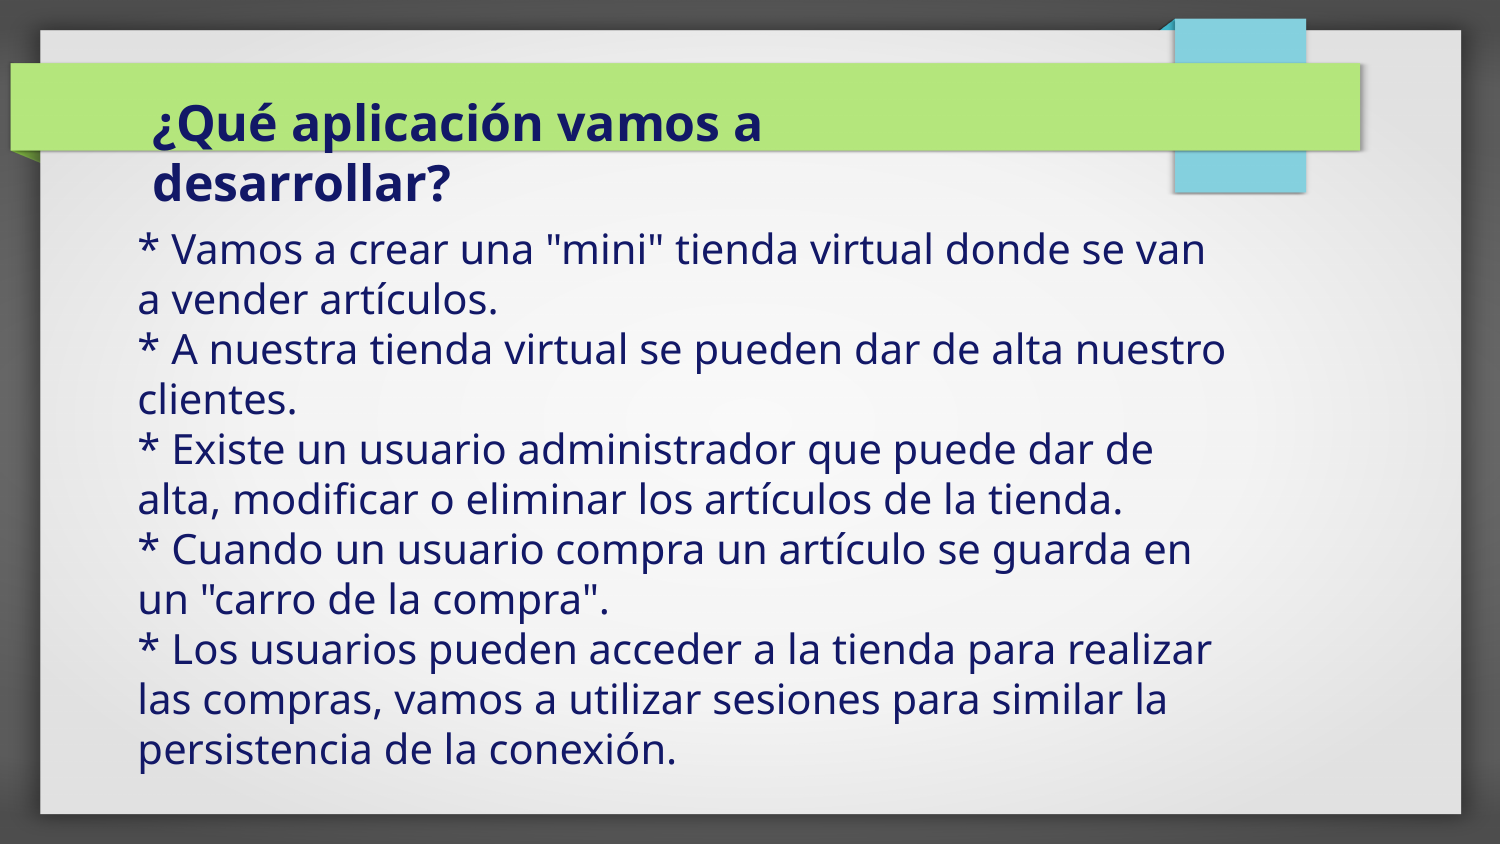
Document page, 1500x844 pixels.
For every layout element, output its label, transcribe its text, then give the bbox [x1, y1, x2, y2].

picture [0, 0, 1500, 844]
text_box * Vamos a crear una "mini" tienda virtual donde se van a vender artículos. * A nuestra tienda virtual se pueden dar de alta nuestro clientes. * Existe un usuario administrador que puede dar de alta, modificar o eliminar los artículos de la tienda. * Cuando un usuario compra un artículo se guarda en un "carro de la compra". * Los usuarios pueden acceder a la tienda para realizar las compras, vamos a utilizar sesiones para similar la persistencia de la conexión. [137, 222, 1237, 796]
text_box ¿Qué aplicación vamos a desarrollar? [137, 146, 1011, 222]
